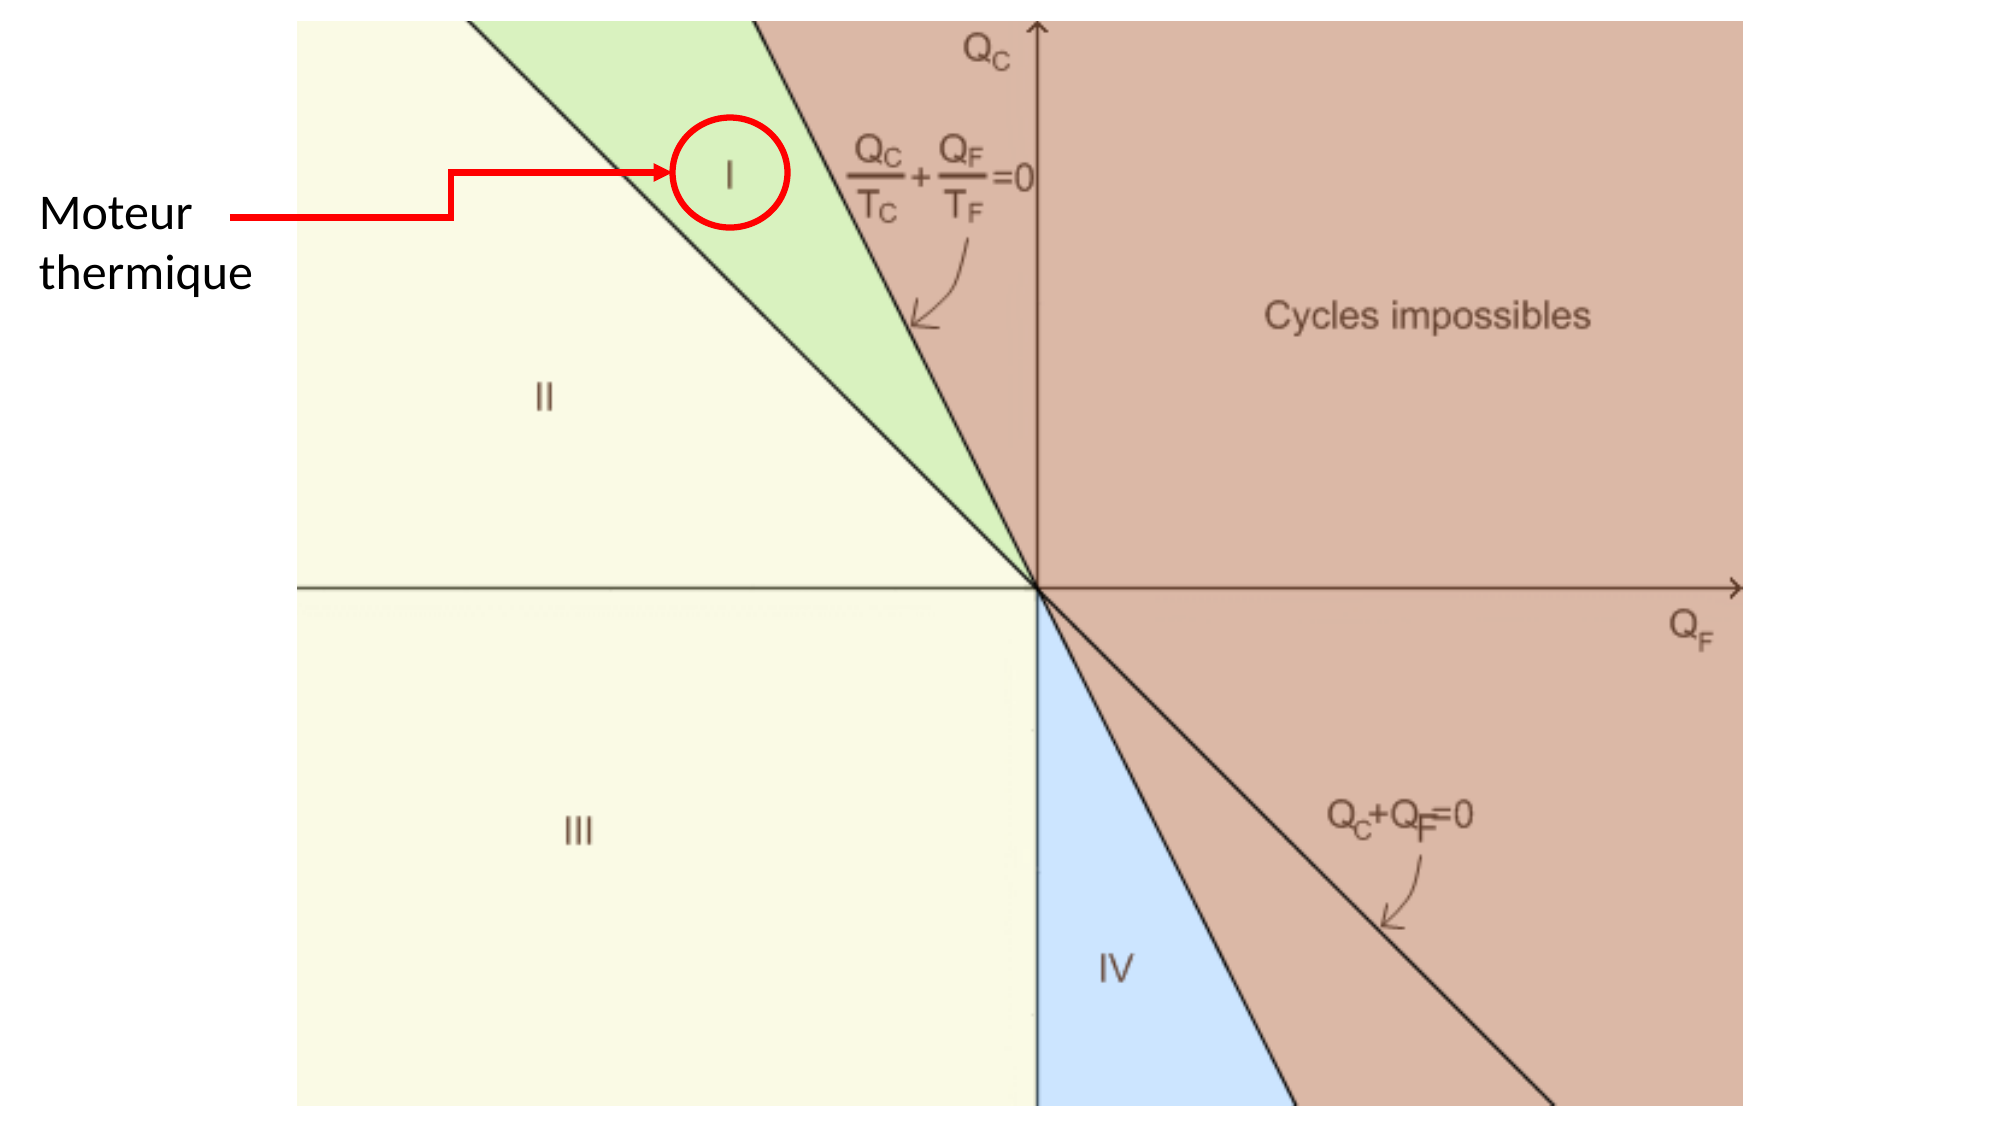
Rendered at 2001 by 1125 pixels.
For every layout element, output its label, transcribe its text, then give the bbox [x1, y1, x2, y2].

picture [676, 121, 784, 224]
picture [297, 21, 1743, 1106]
text_box Moteur thermique [24, 172, 302, 308]
